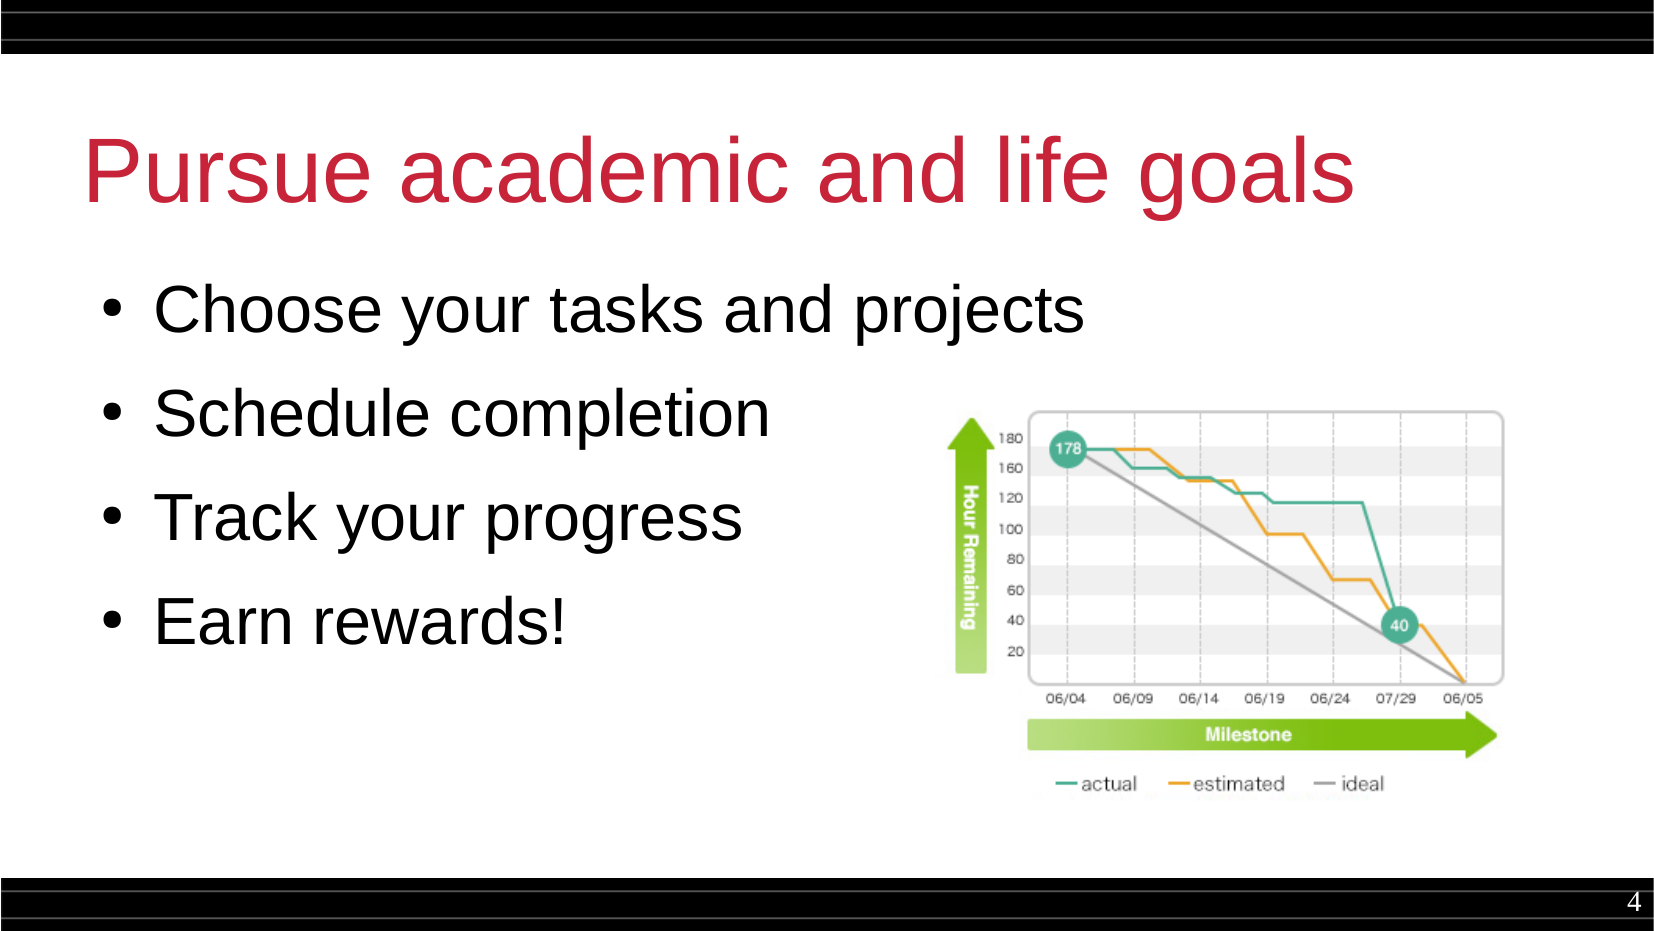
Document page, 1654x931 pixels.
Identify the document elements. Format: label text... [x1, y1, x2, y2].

picture [1, 878, 1654, 931]
title Pursue academic and life goals [82, 92, 1571, 249]
picture [901, 398, 1519, 807]
picture [1, 0, 1654, 54]
list Choose your tasks and projects Schedule completion Track your progress Earn rewards! [82, 271, 1571, 851]
